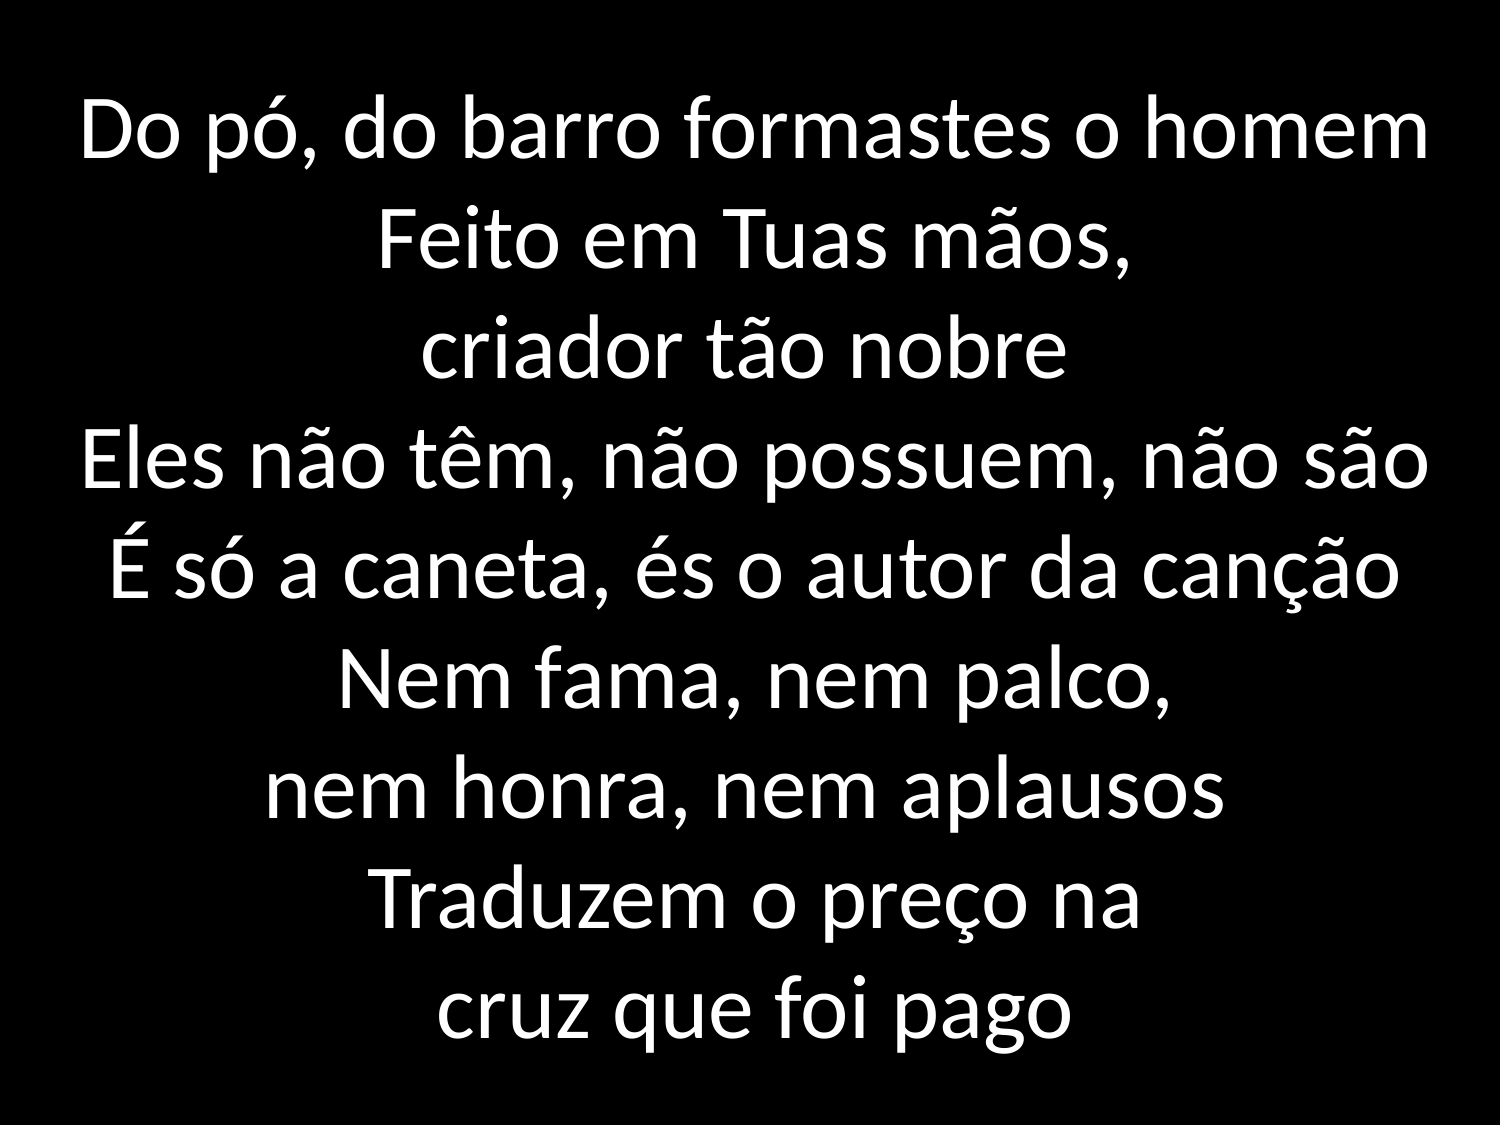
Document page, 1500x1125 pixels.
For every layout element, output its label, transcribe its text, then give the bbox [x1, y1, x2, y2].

title Do pó, do barro formastes o homem Feito em Tuas mãos, criador tão nobre Eles não têm, não possuem, não são É só a caneta, és o autor da canção Nem fama, nem palco, nem honra, nem aplausos Traduzem o preço na cruz que foi pago [46, 45, 1465, 1079]
